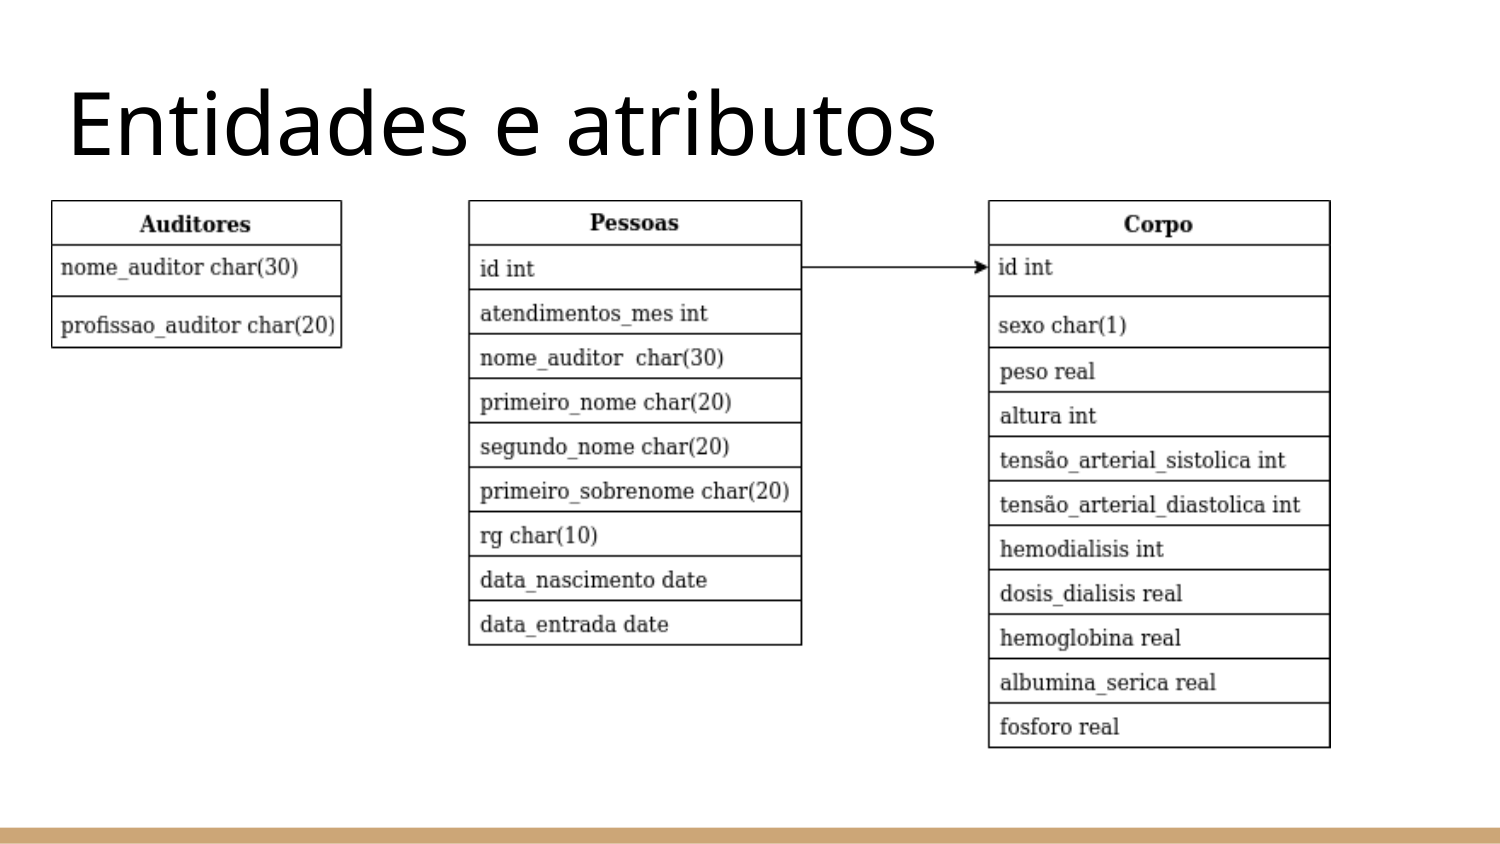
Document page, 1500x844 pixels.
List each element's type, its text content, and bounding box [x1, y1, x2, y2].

title Entidades e atributos [51, 51, 1449, 189]
picture [51, 200, 1331, 752]
